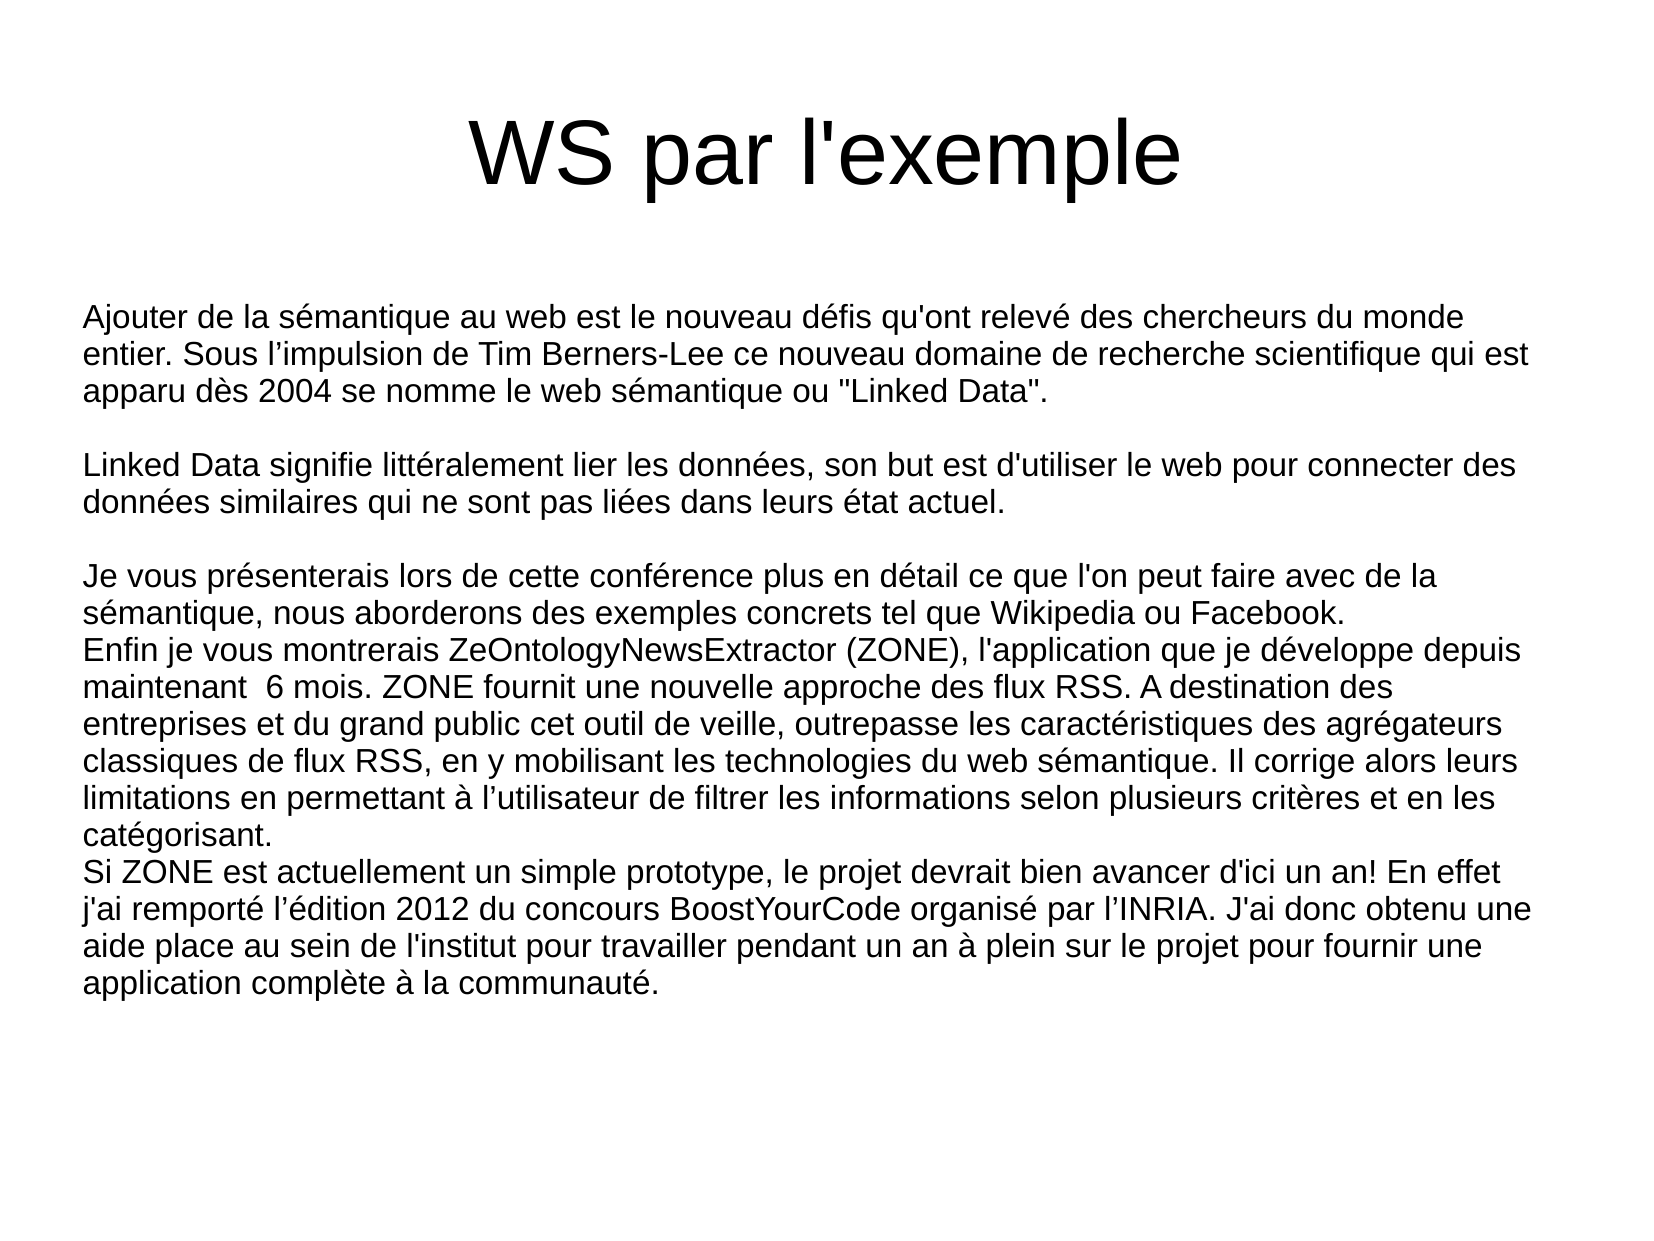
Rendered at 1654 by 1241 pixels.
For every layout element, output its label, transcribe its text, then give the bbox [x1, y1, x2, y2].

subtitle Ajouter de la sémantique au web est le nouveau défis qu'ont relevé des chercheurs du monde entier. Sous l’impulsion de Tim Berners-Lee ce nouveau domaine de recherche scientifique qui est apparu dès 2004 se nomme le web sémantique ou "Linked Data". Linked Data signifie littéralement lier les données, son but est d'utiliser le web pour connecter des données similaires qui ne sont pas liées dans leurs état actuel. Je vous présenterais lors de cette conférence plus en détail ce que l'on peut faire avec de la sémantique, nous aborderons des exemples concrets tel que Wikipedia ou Facebook. Enfin je vous montrerais ZeOntologyNewsExtractor (ZONE), l'application que je développe depuis maintenant 6 mois. ZONE fournit une nouvelle approche des flux RSS. A destination des entreprises et du grand public cet outil de veille, outrepasse les caractéristiques des agrégateurs classiques de flux RSS, en y mobilisant les technologies du web sémantique. Il corrige alors leurs limitations en permettant à l’utilisateur de filtrer les informations selon plusieurs critères et en les catégorisant. Si ZONE est actuellement un simple prototype, le projet devrait bien avancer d'ici un an! En effet j'ai remporté l’édition 2012 du concours BoostYourCode organisé par l’INRIA. J'ai donc obtenu une aide place au sein de l'institut pour travailler pendant un an à plein sur le projet pour fournir une application complète à la communauté. [82, 290, 1538, 1010]
title WS par l'exemple [82, 49, 1571, 257]
